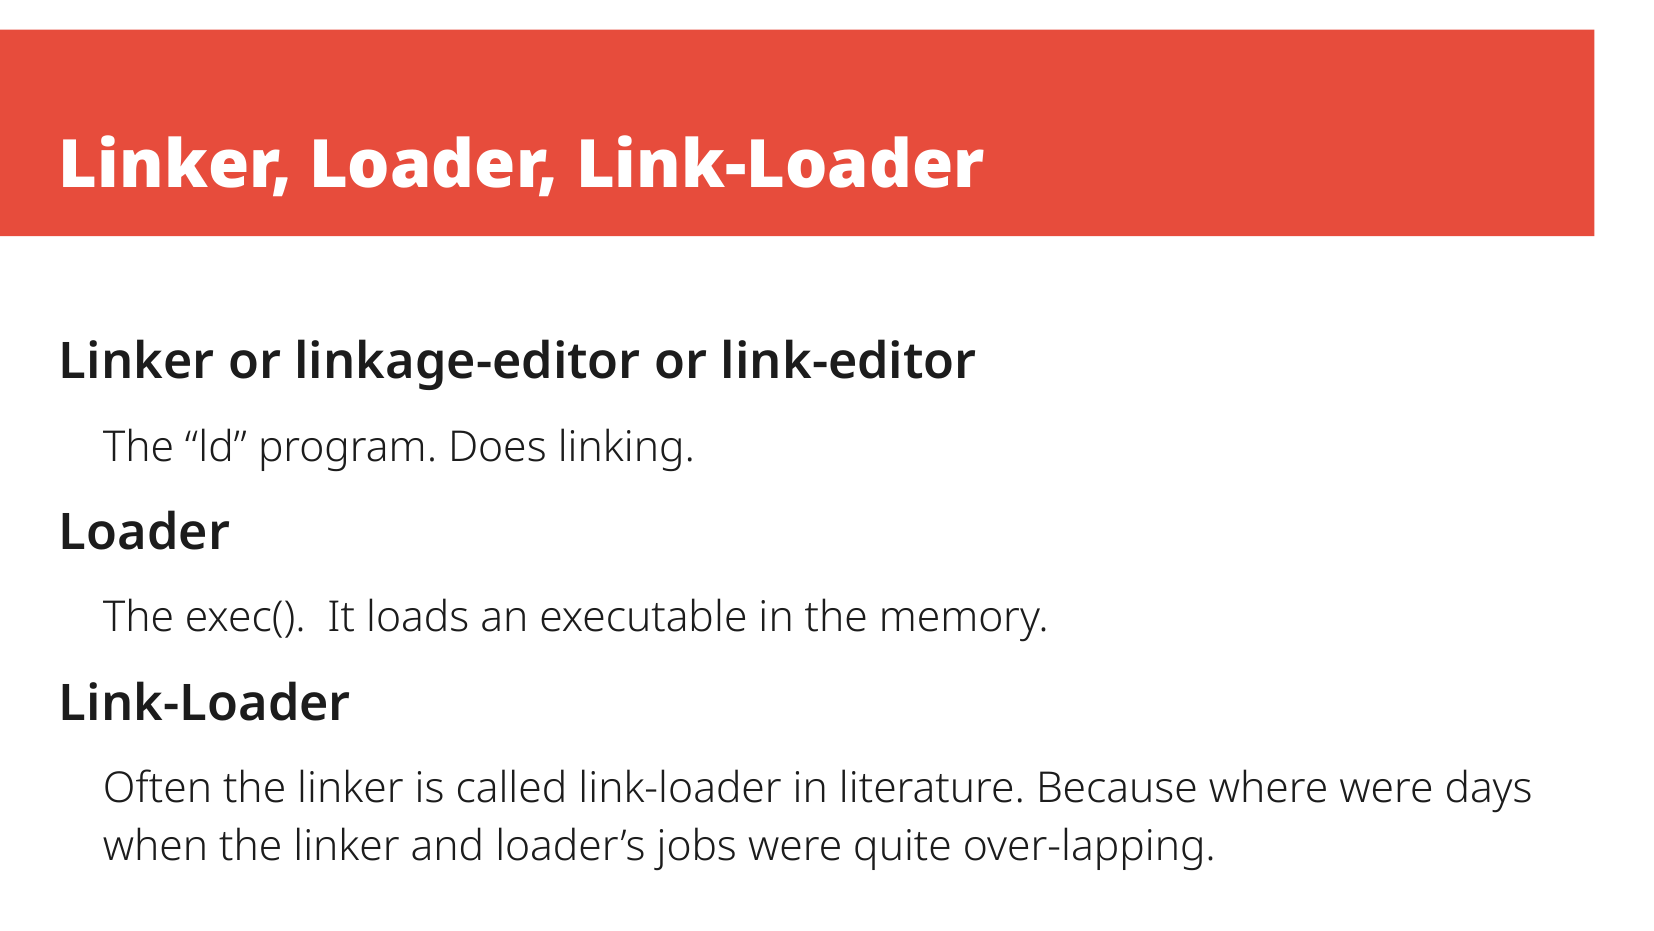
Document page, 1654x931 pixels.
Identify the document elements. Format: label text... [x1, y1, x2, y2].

list Linker or linkage-editor or link-editor The “ld” program. Does linking. Loader The exec(). It loads an executable in the memory. Link-Loader Often the linker is called link-loader in literature. Because where were days when the linker and loader’s jobs were quite over-lapping. [59, 324, 1565, 875]
title Linker, Loader, Link-Loader [59, 59, 1595, 207]
